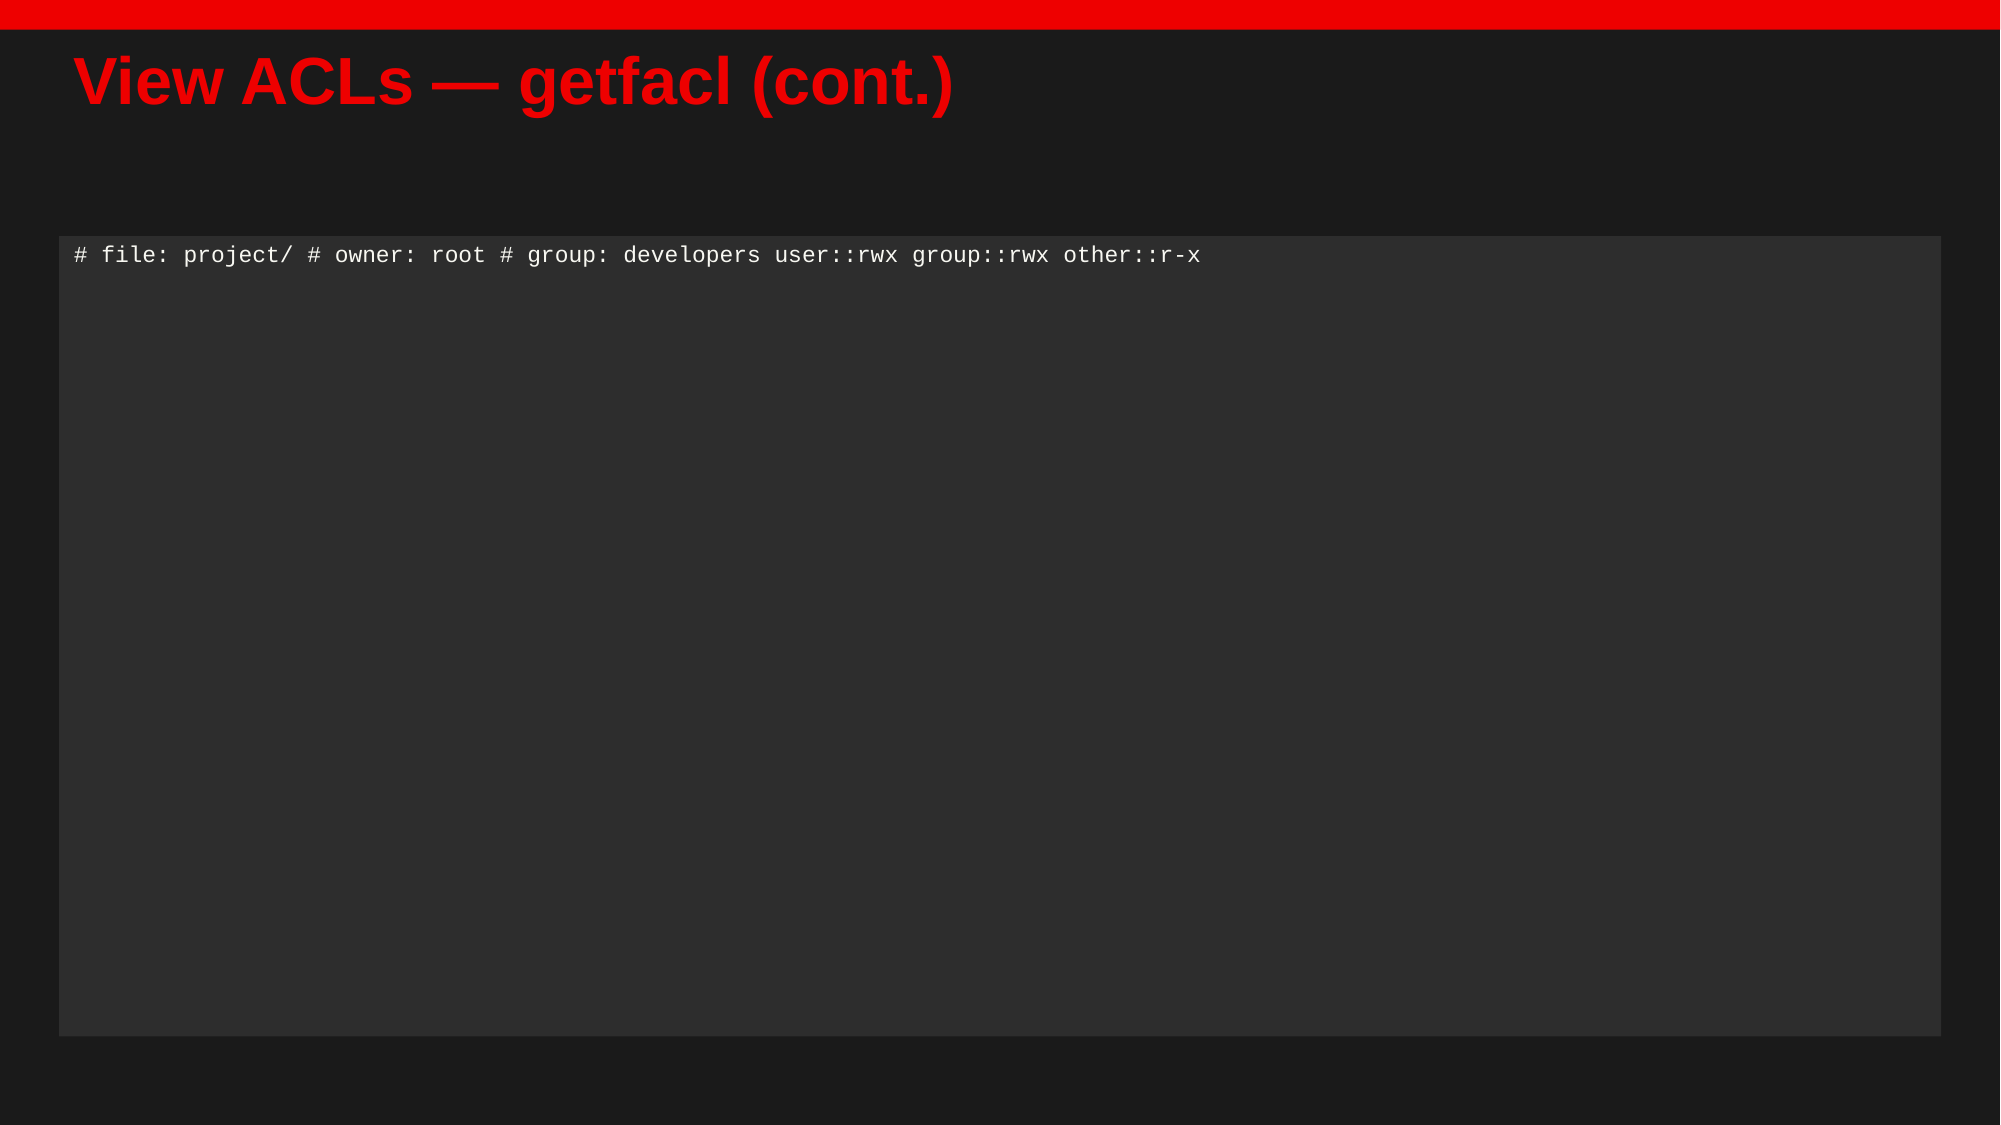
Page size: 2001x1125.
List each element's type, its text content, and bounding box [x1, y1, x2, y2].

text_box [0, 0, 2001, 30]
text_box View ACLs — getfacl (cont.) [59, 36, 1942, 208]
text_box # file: project/ # owner: root # group: developers user::rwx group::rwx other::r-x [59, 236, 1942, 1037]
